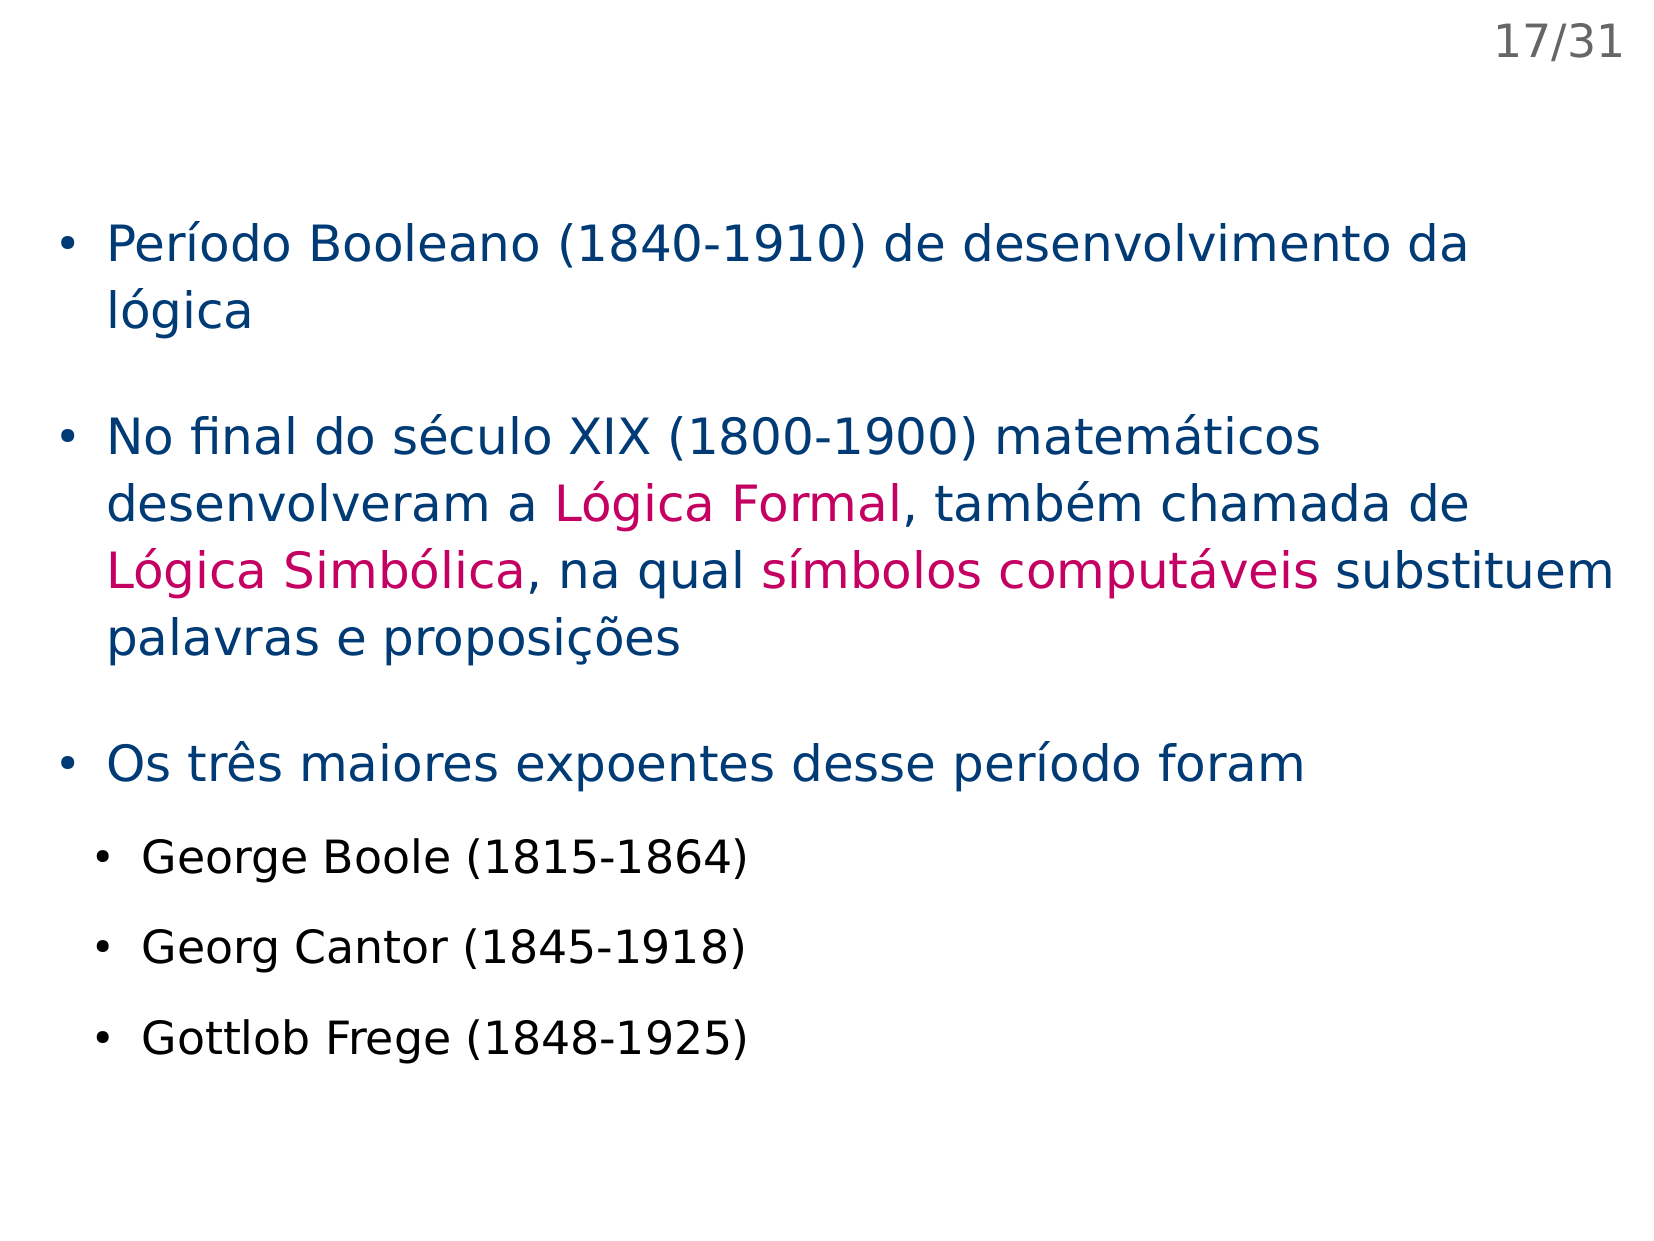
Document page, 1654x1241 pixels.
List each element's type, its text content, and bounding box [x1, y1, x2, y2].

list Período Booleano (1840-1910) de desenvolvimento da lógica No final do século XIX (1800-1900) matemáticos desenvolveram a Lógica Formal, também chamada de Lógica Simbólica, na qual símbolos computáveis substituem palavras e proposições Os três maiores expoentes desse período foram George Boole (1815-1864) Georg Cantor (1845-1918) Gottlob Frege (1848-1925) [59, 206, 1625, 1211]
